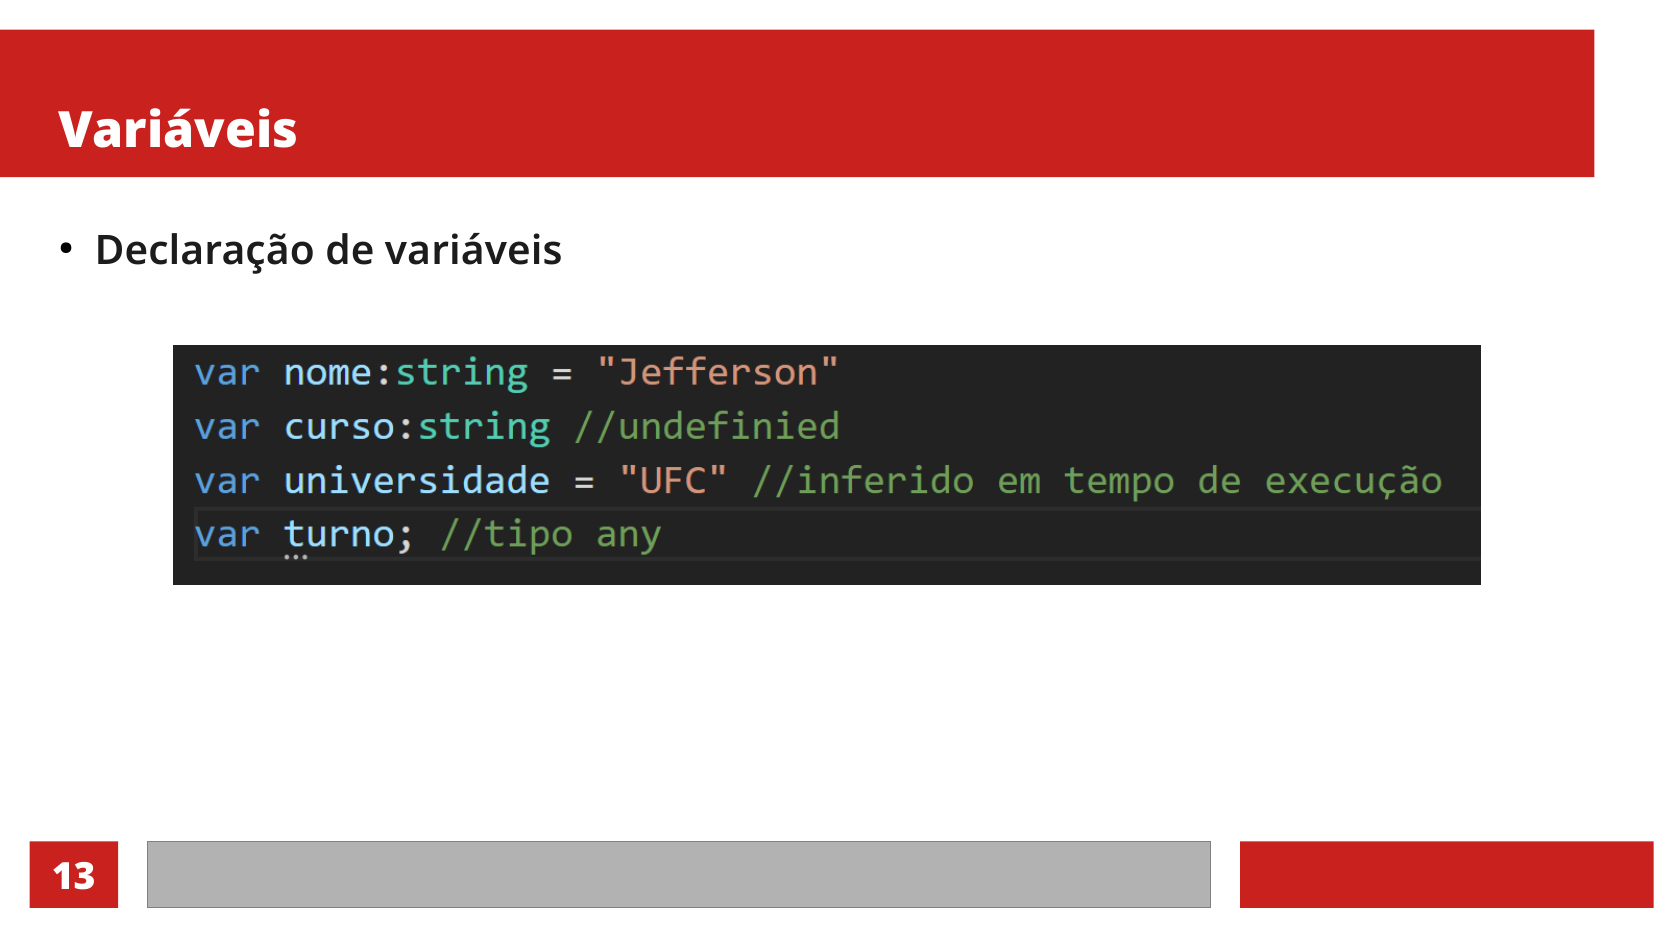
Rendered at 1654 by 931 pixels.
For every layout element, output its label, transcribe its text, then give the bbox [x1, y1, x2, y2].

list Declaração de variáveis [59, 221, 1565, 798]
picture [173, 345, 1481, 586]
title Variáveis [59, 44, 1595, 163]
